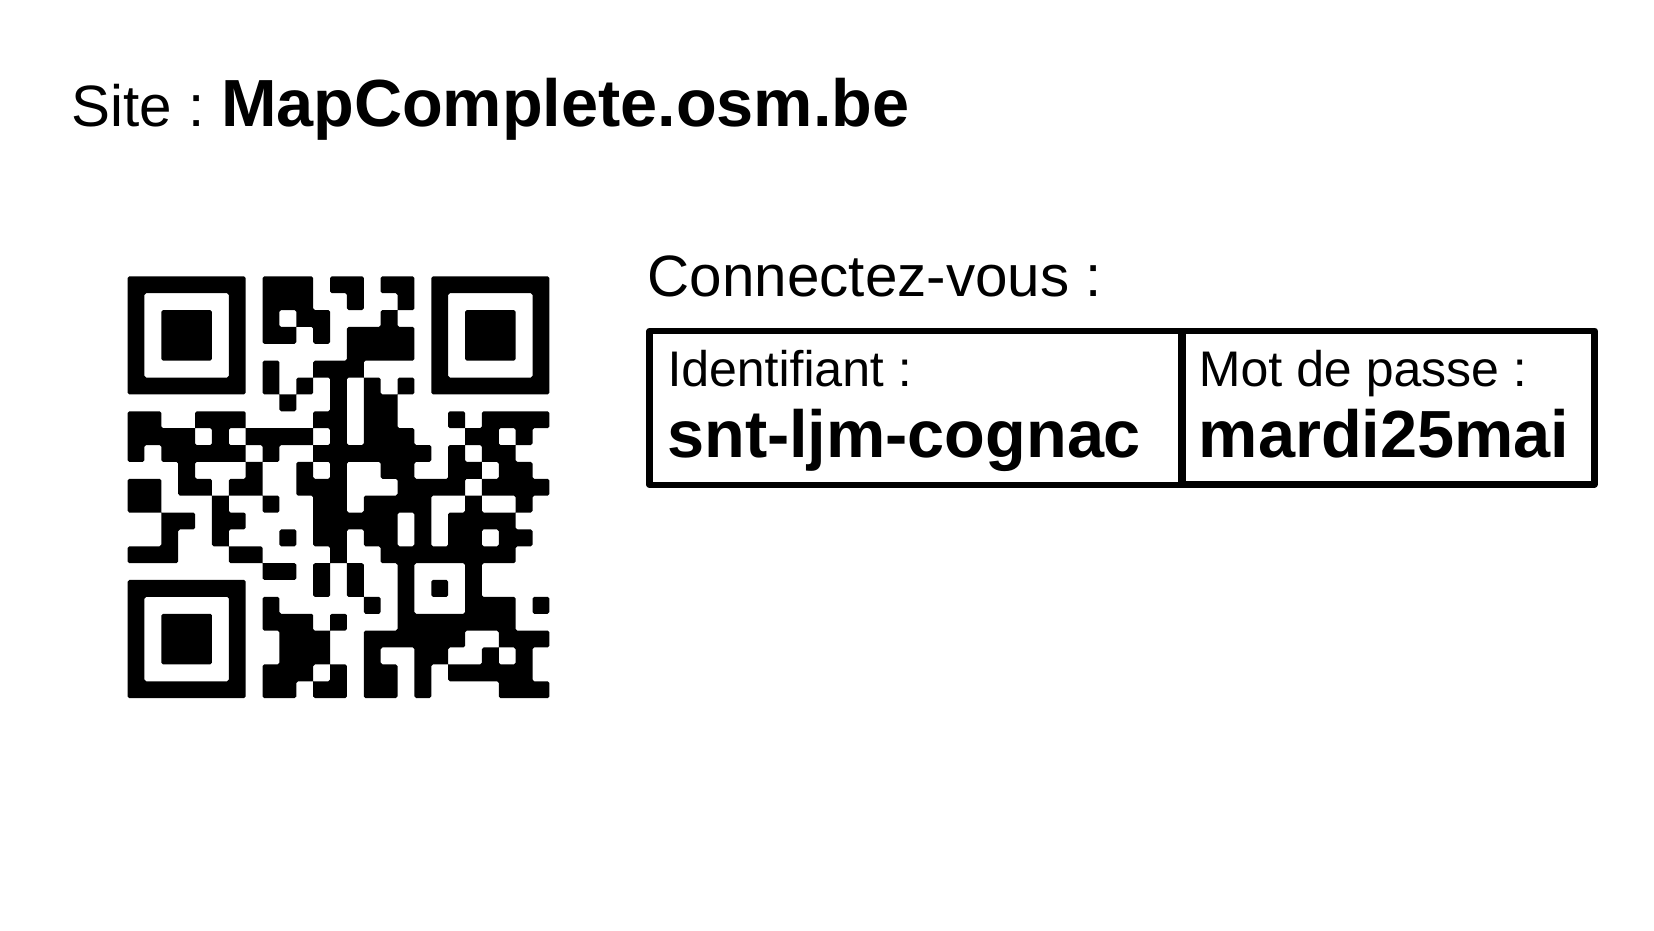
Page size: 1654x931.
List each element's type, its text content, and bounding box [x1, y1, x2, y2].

text_box Connectez-vous : [633, 236, 1118, 317]
text_box Mot de passe : mardi25mai [1186, 330, 1595, 485]
text_box Identifiant : snt-ljm-cognac [649, 330, 1184, 485]
picture [57, 206, 620, 768]
text_box Site : MapComplete.osm.be [57, 59, 1093, 289]
